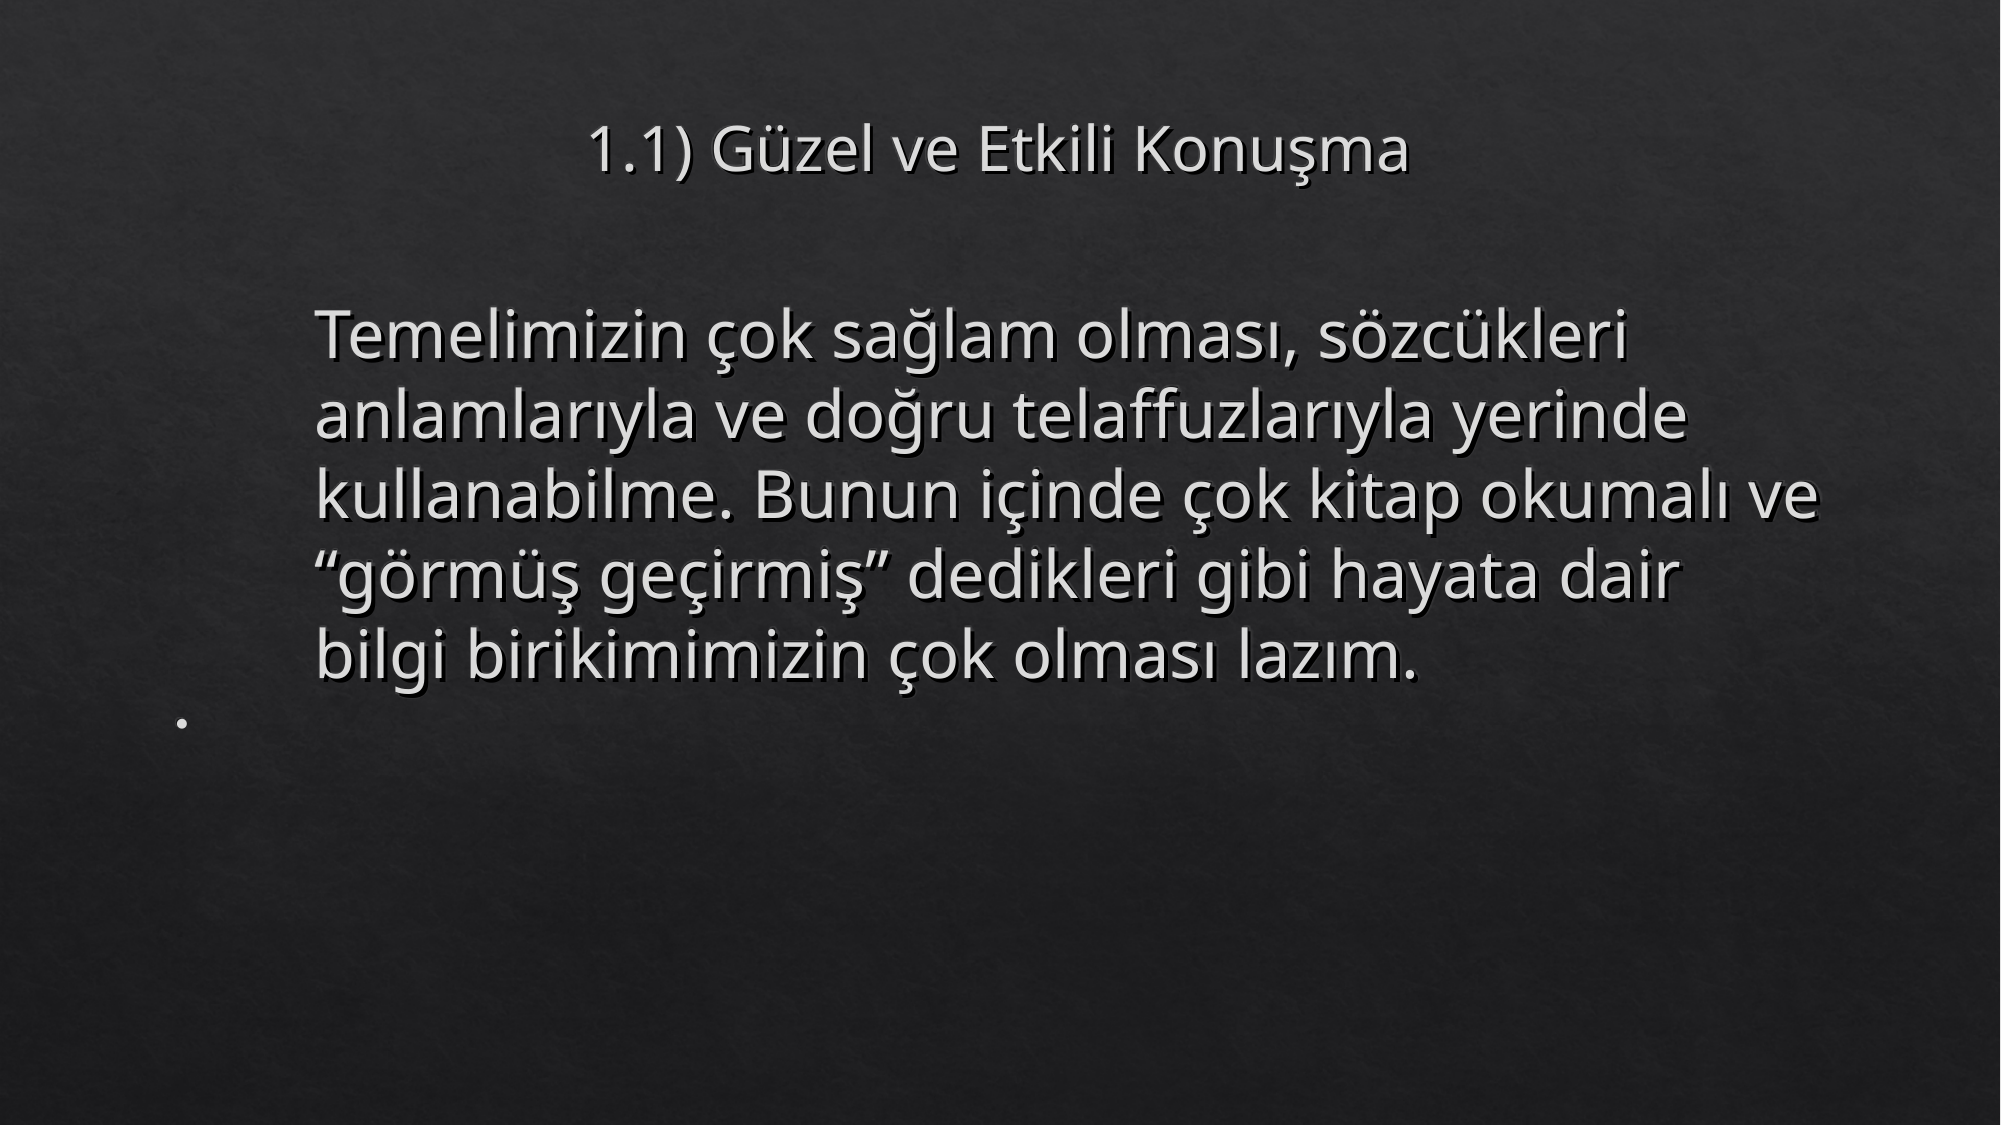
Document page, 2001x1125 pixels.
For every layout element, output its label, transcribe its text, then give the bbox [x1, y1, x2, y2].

list Temelimizin çok sağlam olması, sözcükleri anlamlarıyla ve doğru telaffuzlarıyla yerinde kullanabilme. Bunun içinde çok kitap okumalı ve “görmüş geçirmiş” dedikleri gibi hayata dair bilgi birikimimizin çok olması lazım. [149, 284, 1849, 950]
title 1.1) Güzel ve Etkili Konuşma [149, 99, 1849, 260]
